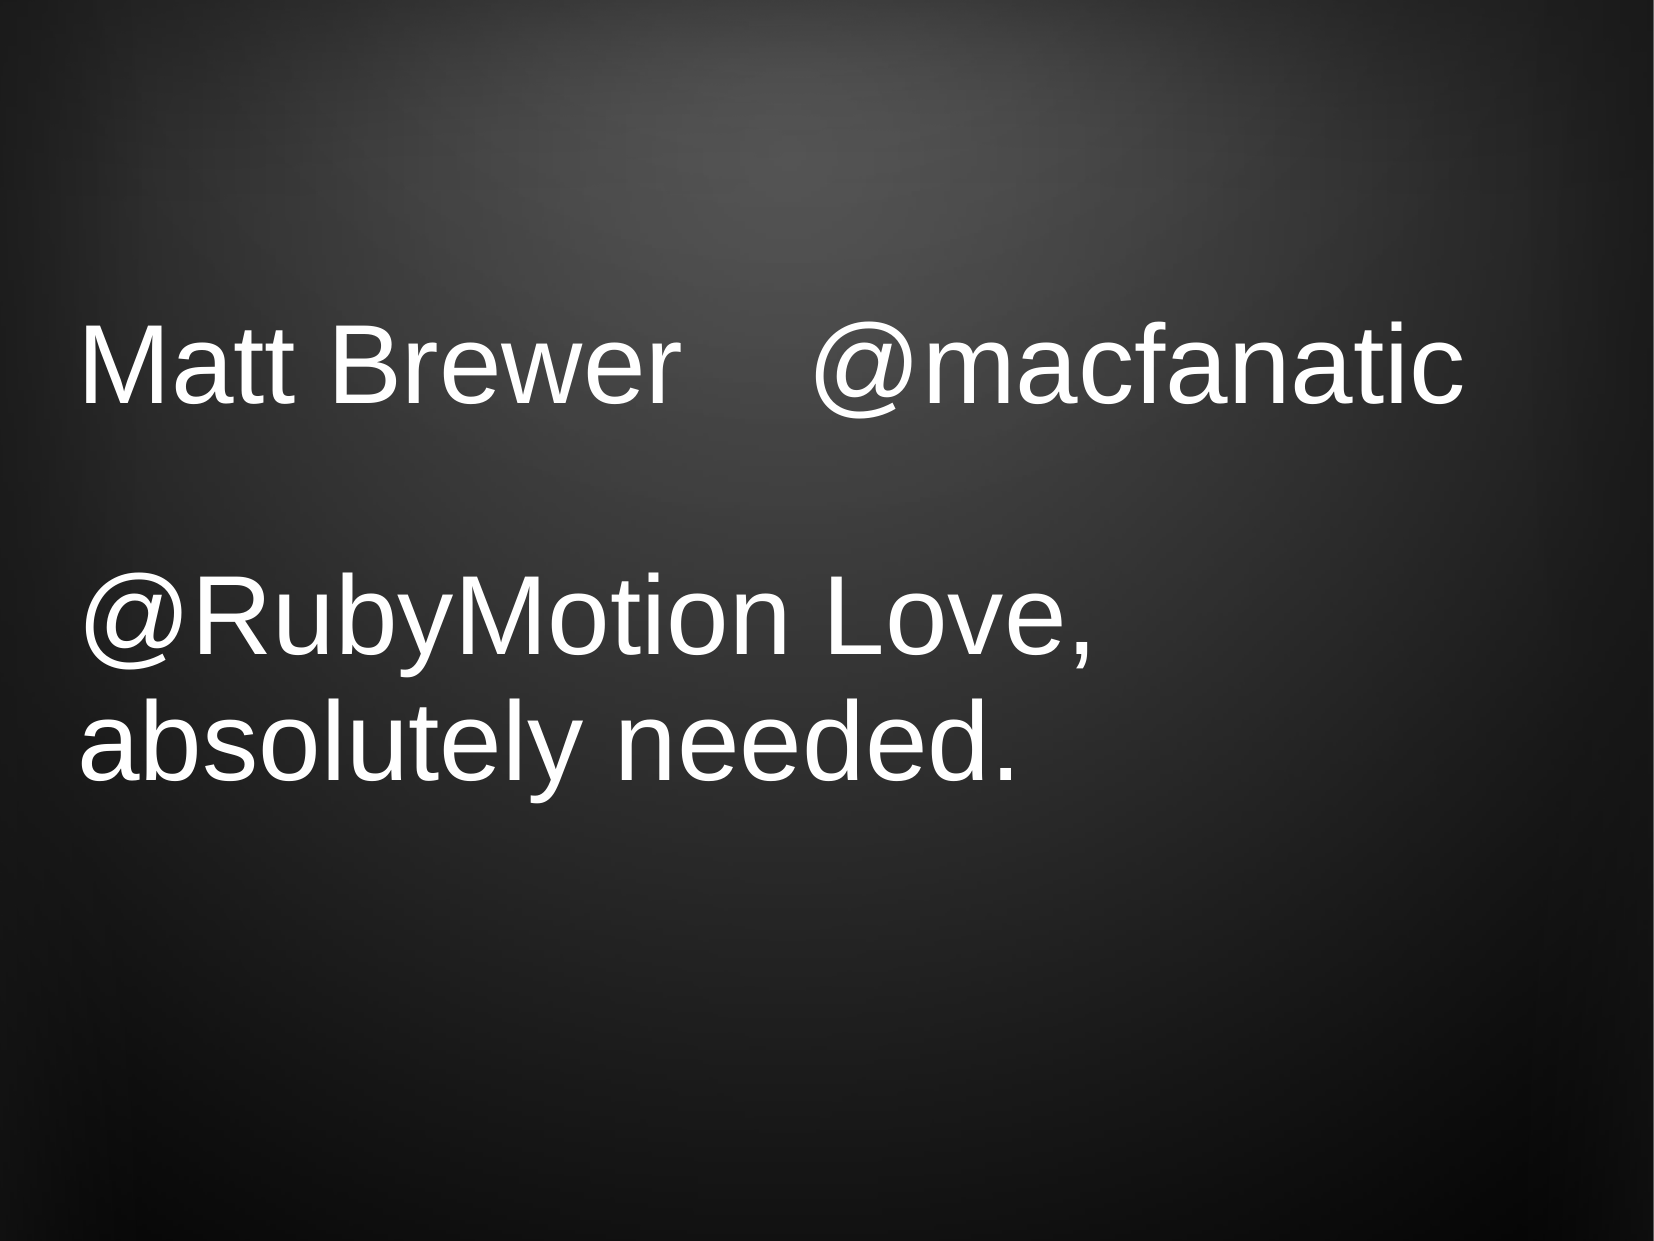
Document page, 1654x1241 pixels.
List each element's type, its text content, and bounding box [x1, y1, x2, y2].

picture [0, 0, 1654, 1241]
text_box Matt Brewer @macfanatic @RubyMotion Love, absolutely needed. [62, 294, 1610, 812]
